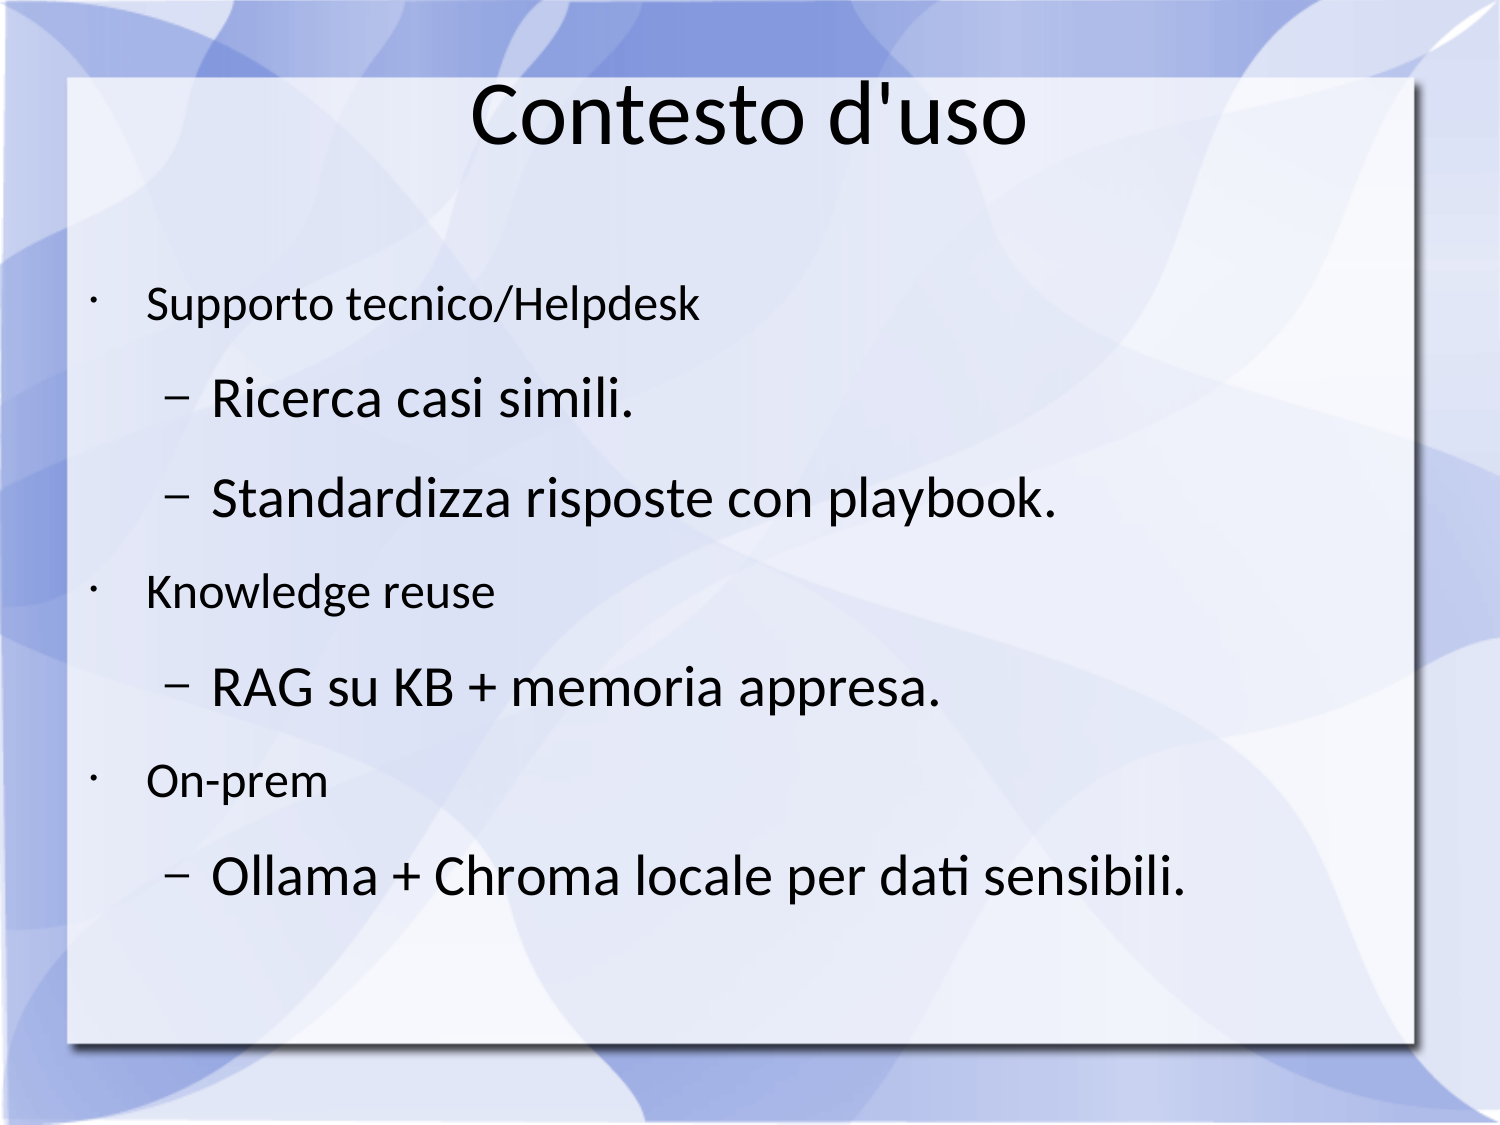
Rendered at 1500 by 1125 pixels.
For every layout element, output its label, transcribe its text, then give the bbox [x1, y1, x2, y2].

title Contesto d'uso [75, 45, 1425, 233]
list Supporto tecnico/Helpdesk Ricerca casi simili. Standardizza risposte con playbook. Knowledge reuse RAG su KB + memoria appresa. On-prem Ollama + Chroma locale per dati sensibili. [75, 262, 1425, 1005]
picture [0, 0, 1500, 1125]
